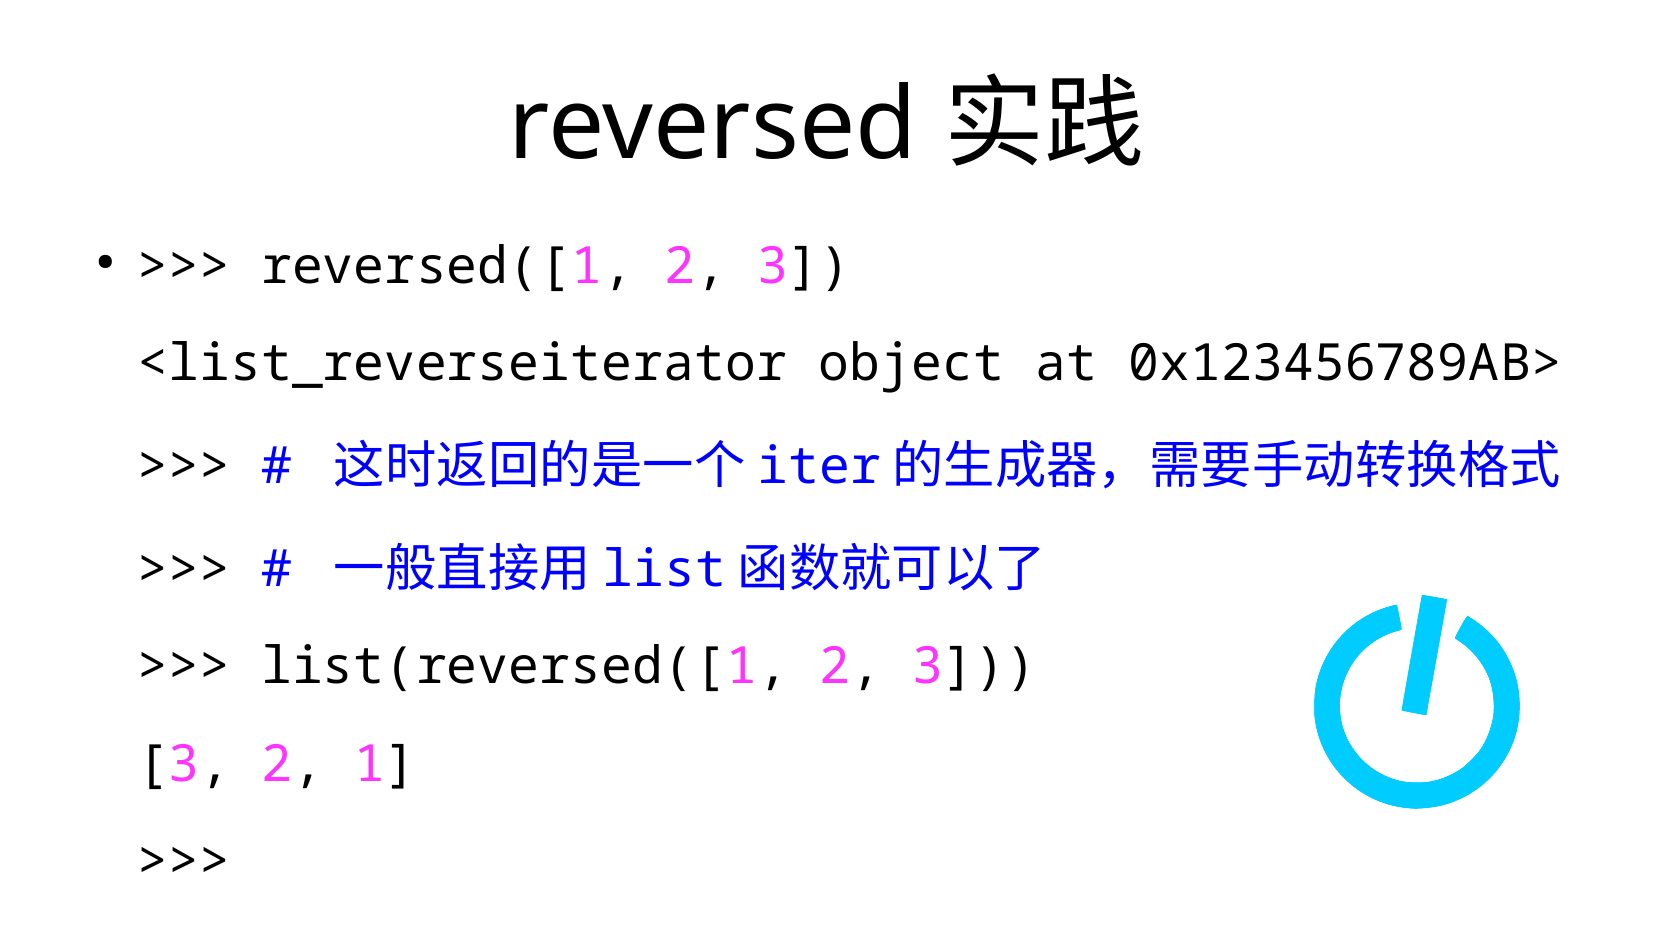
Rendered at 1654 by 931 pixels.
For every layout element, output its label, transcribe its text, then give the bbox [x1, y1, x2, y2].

list >>> reversed([1, 2, 3]) <list_reverseiterator object at 0x123456789AB> >>> # 这时返回的是一个iter的生成器，需要手动转换格式 >>> # 一般直接用list函数就可以了 >>> list(reversed([1, 2, 3])) [3, 2, 1] >>> [82, 217, 1571, 910]
title reversed实践 [82, 37, 1571, 193]
